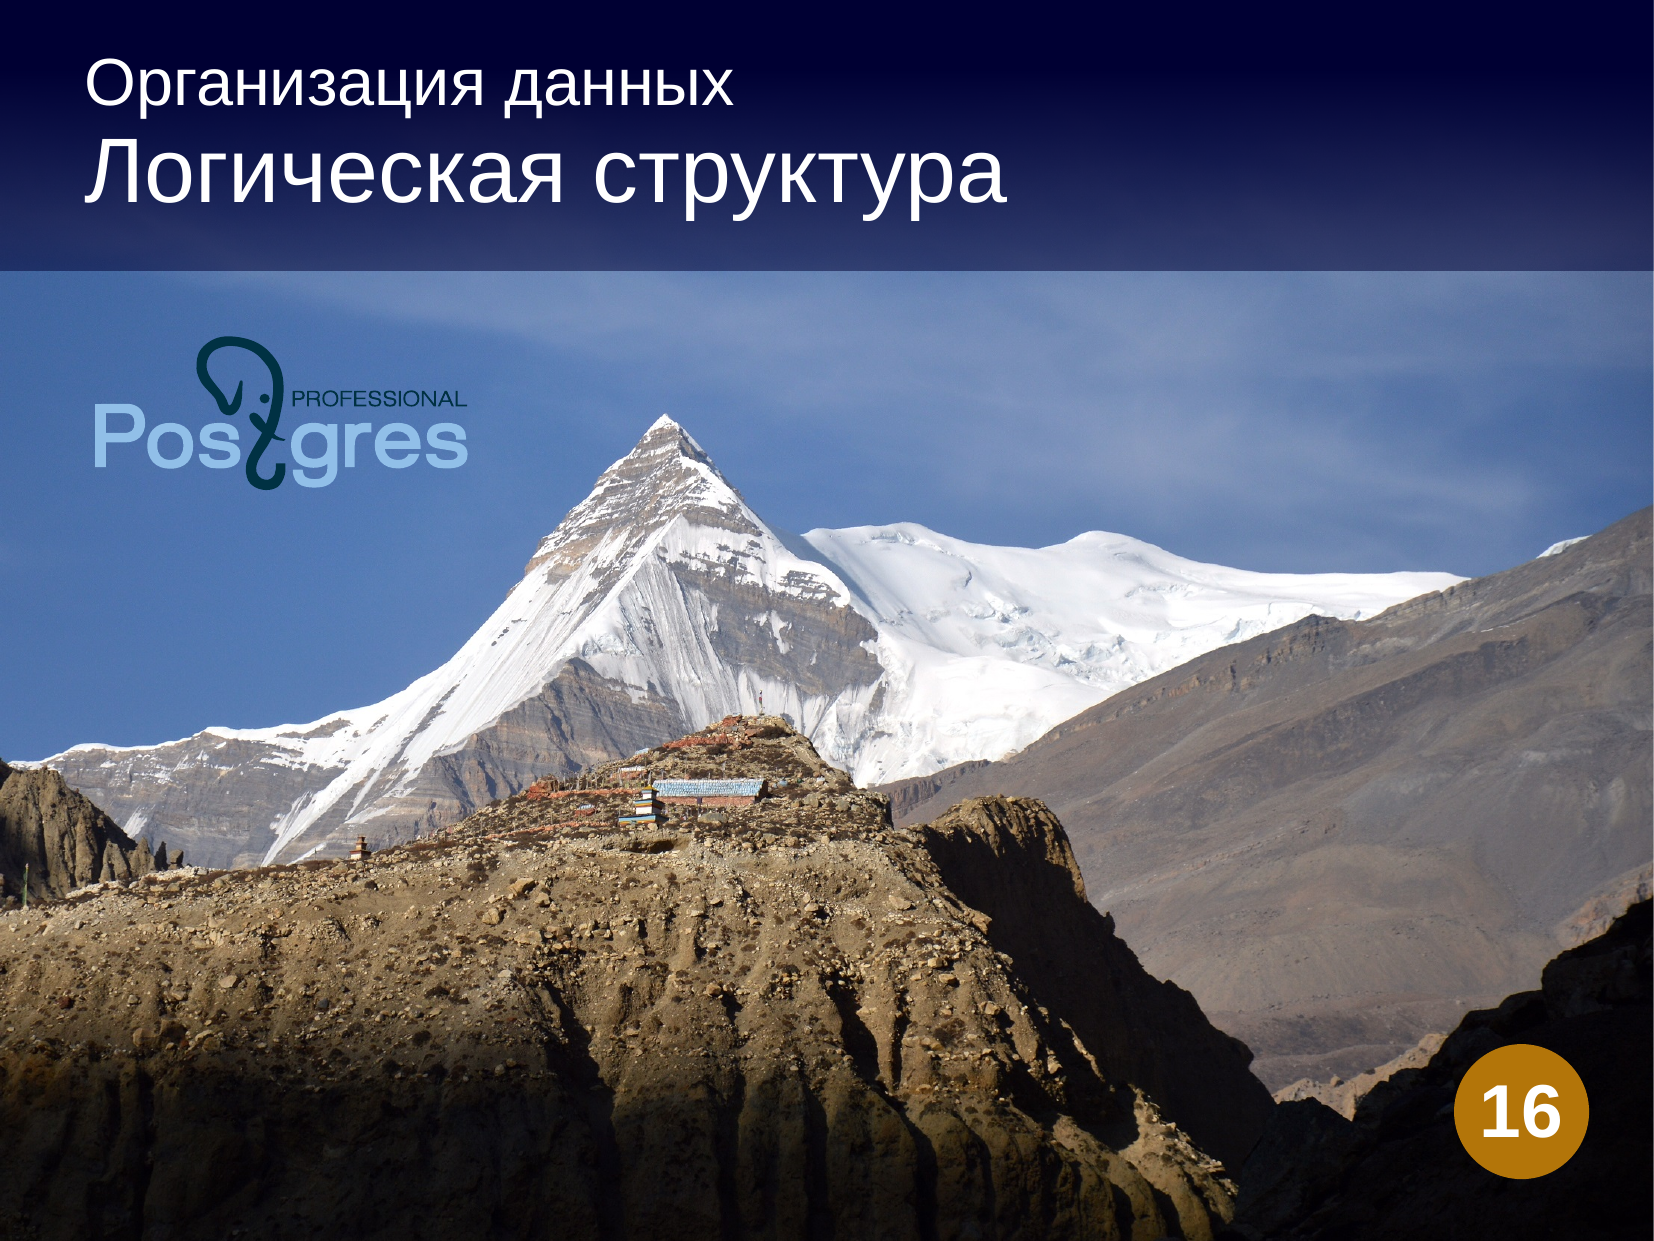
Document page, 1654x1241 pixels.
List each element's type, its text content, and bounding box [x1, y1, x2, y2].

title Организация данных Логическая структура [84, 44, 1636, 251]
picture [0, 271, 1654, 1241]
text_box 16 [1454, 1044, 1590, 1180]
